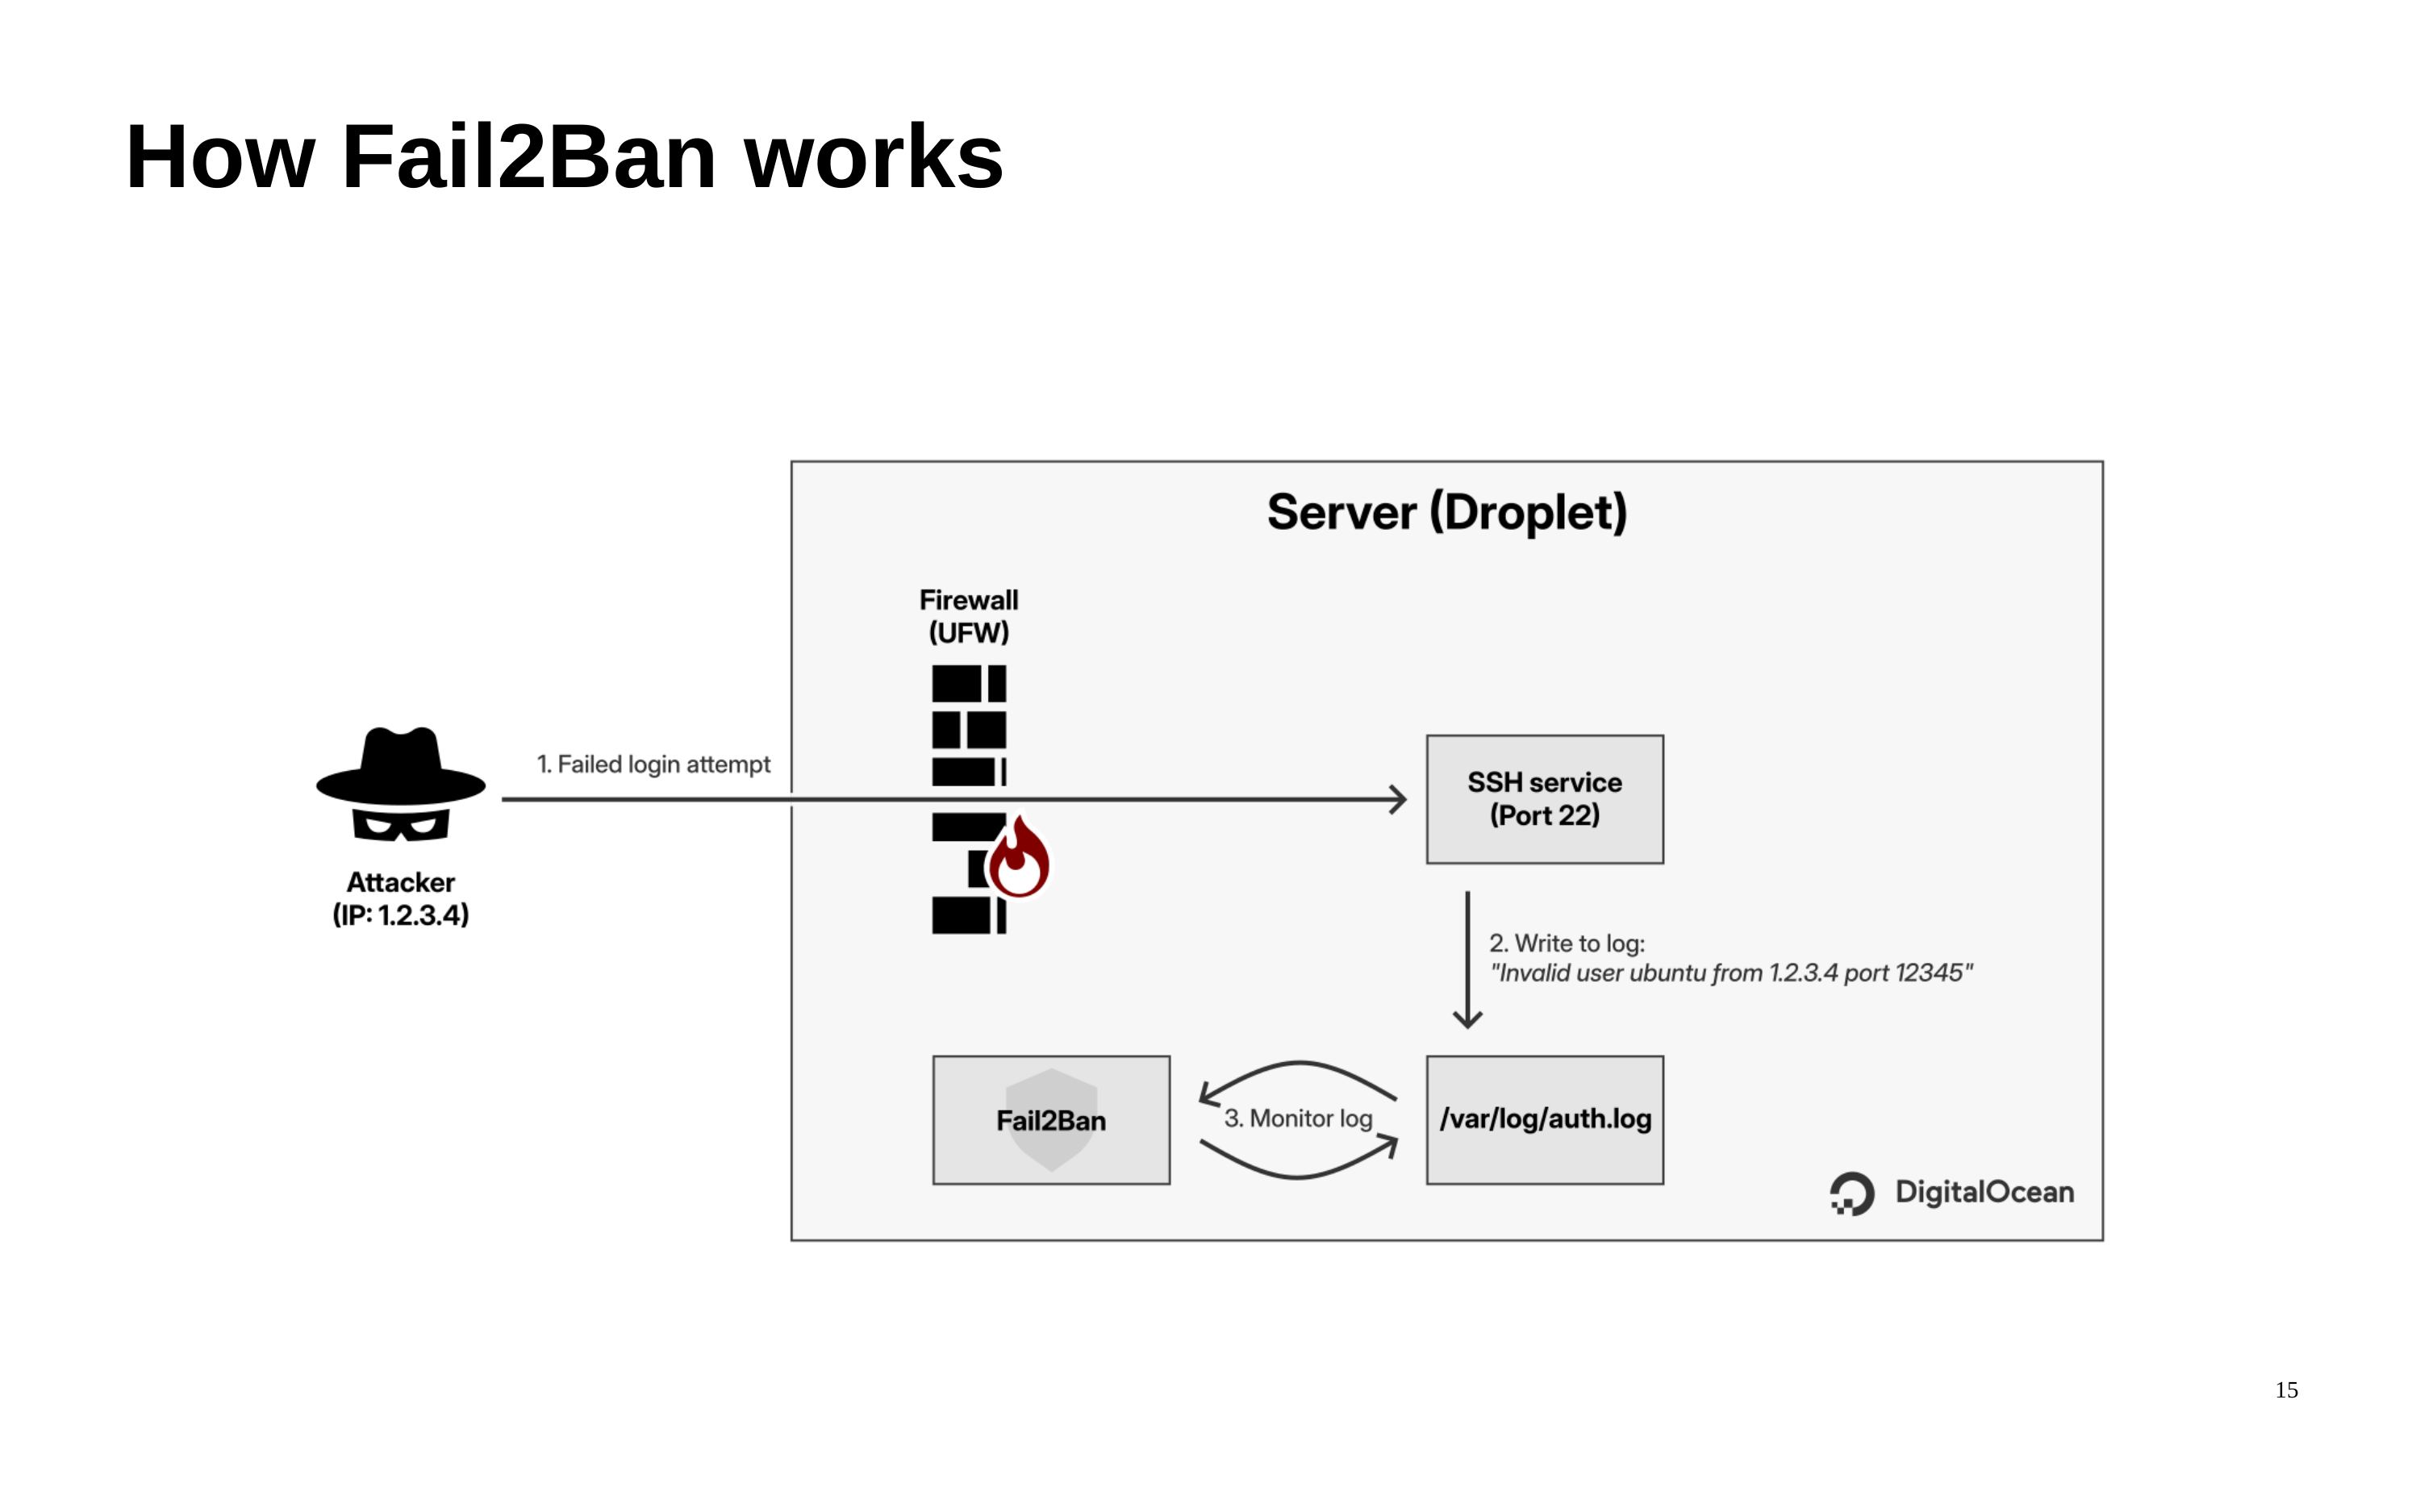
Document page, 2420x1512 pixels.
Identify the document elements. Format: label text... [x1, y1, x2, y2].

text_box How Fail2Ban works [112, 61, 2173, 251]
picture [242, 406, 2179, 1297]
